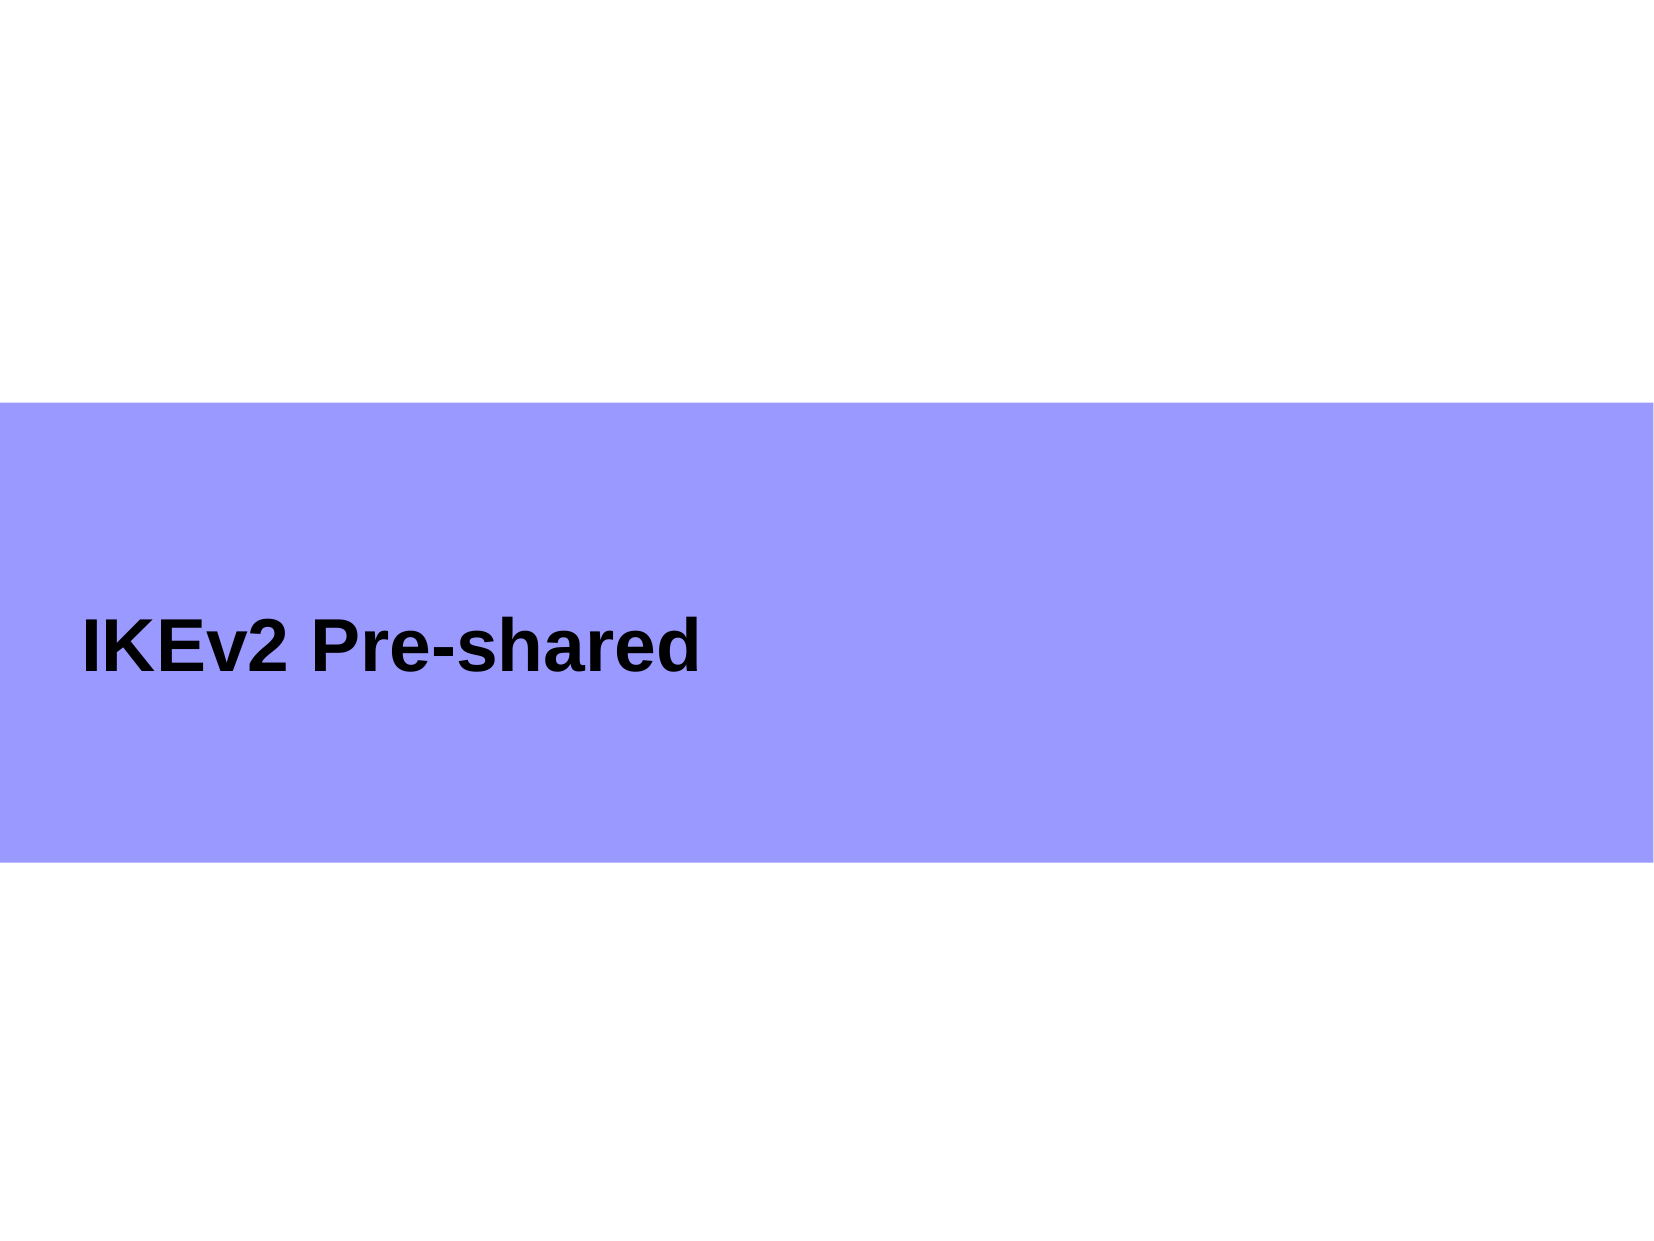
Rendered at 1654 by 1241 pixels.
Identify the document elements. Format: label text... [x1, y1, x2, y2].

text_box IKEv2 Pre-shared [67, 600, 1530, 772]
